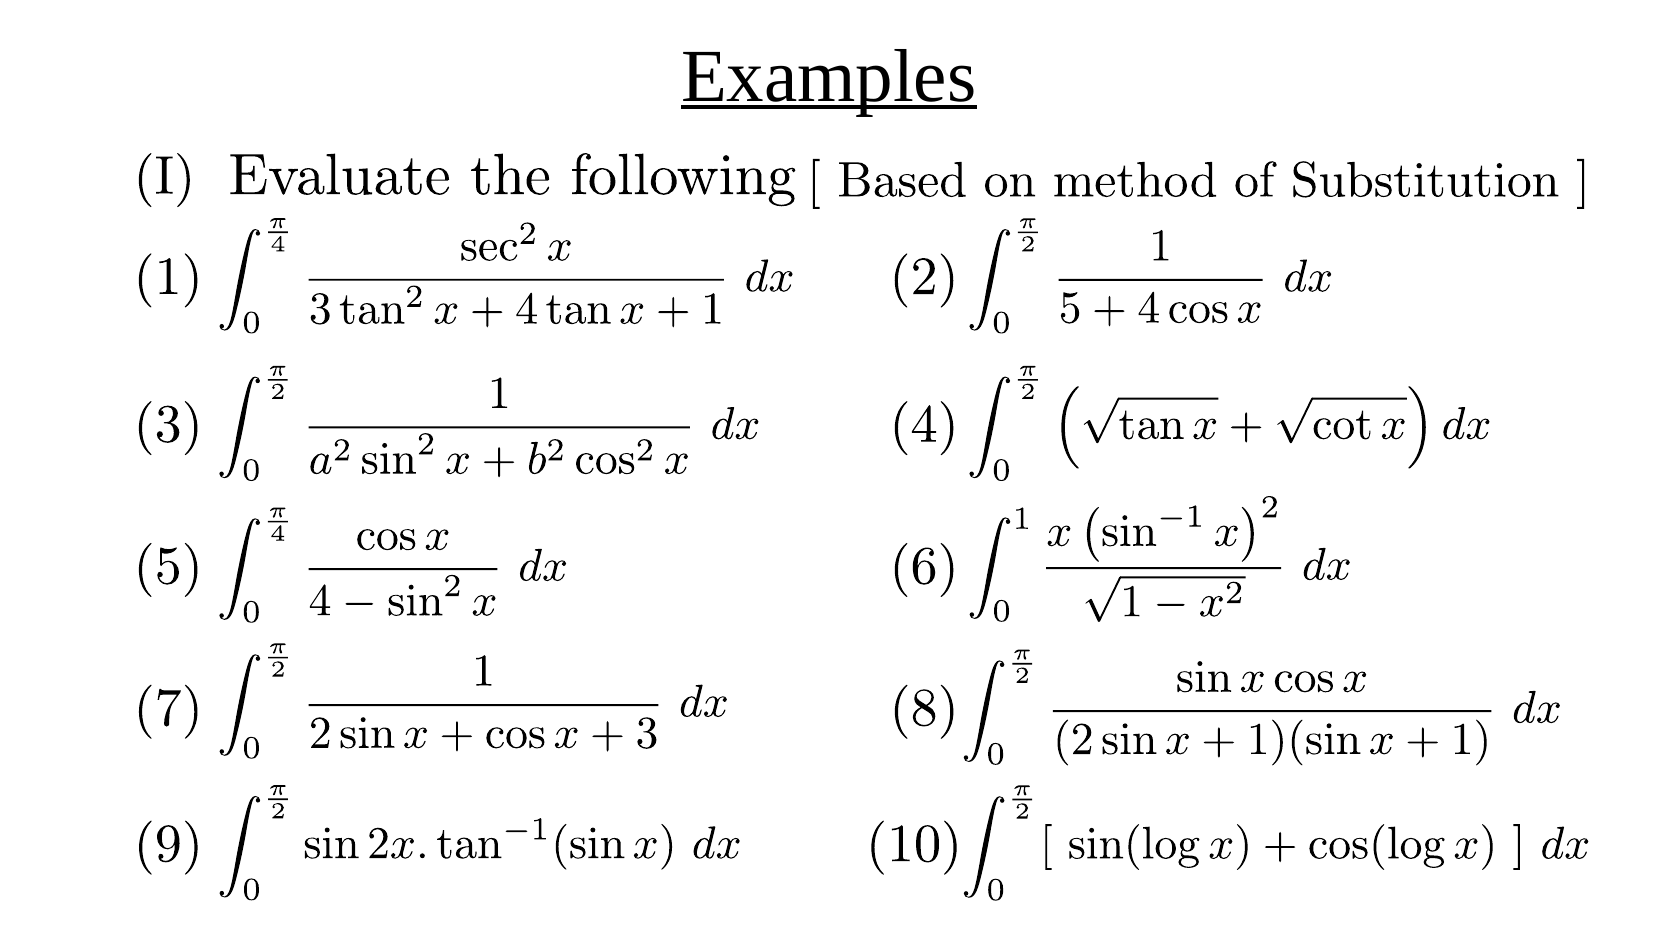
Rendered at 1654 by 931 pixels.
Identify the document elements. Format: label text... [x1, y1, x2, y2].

text_box [892, 684, 954, 739]
text_box [219, 785, 740, 901]
text_box [969, 218, 1332, 334]
subtitle [59, 129, 1607, 910]
text_box [136, 684, 198, 739]
text_box [219, 218, 793, 334]
text_box [809, 158, 1585, 209]
text_box [136, 153, 190, 208]
text_box [892, 253, 954, 308]
text_box [136, 820, 198, 875]
text_box [230, 153, 796, 207]
text_box [136, 401, 198, 456]
text_box [969, 365, 1490, 482]
text_box [892, 401, 954, 456]
text_box [963, 649, 1560, 766]
text_box [219, 507, 567, 623]
text_box [219, 643, 727, 759]
title Examples [84, 21, 1574, 129]
text_box [963, 785, 1589, 901]
text_box [219, 365, 759, 482]
text_box [892, 542, 954, 597]
text_box [136, 542, 198, 597]
text_box [136, 253, 198, 308]
text_box [868, 820, 957, 875]
text_box [969, 496, 1350, 623]
